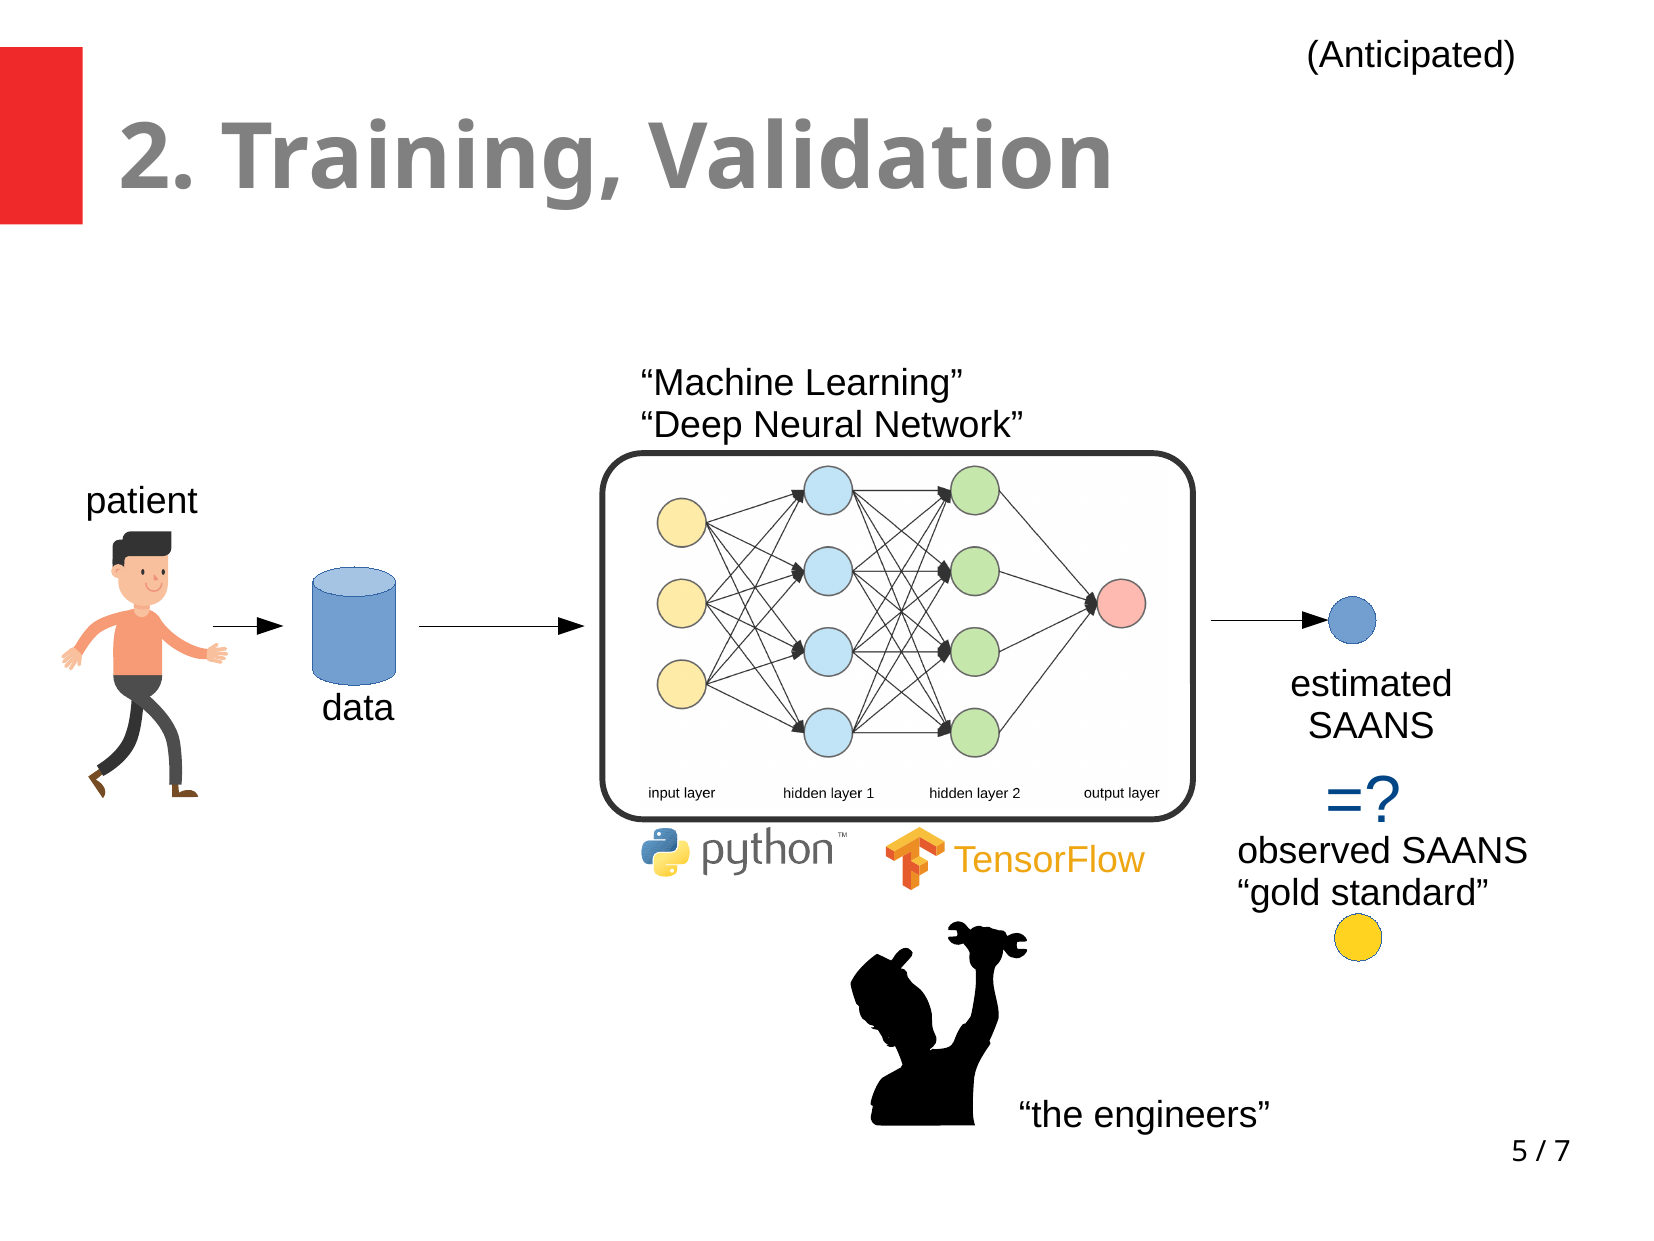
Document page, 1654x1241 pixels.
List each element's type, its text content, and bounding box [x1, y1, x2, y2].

picture [52, 490, 237, 839]
text_box “Machine Learning” “Deep Neural Network” [625, 354, 1158, 454]
picture [885, 827, 945, 891]
picture [638, 825, 864, 892]
text_box observed SAANS “gold standard” [1222, 822, 1571, 934]
text_box (Anticipated) [1192, 25, 1630, 83]
text_box estimated SAANS [1275, 655, 1468, 755]
picture [638, 460, 1170, 808]
text_box data [307, 679, 410, 736]
title 2. Training, Validation [118, 49, 1571, 257]
text_box patient [70, 472, 213, 530]
picture [850, 921, 1028, 1129]
text_box [312, 582, 396, 679]
text_box [1334, 934, 1382, 962]
text_box “the engineers” [1003, 1086, 1286, 1144]
text_box [1328, 596, 1377, 644]
text_box TensorFlow [938, 831, 1160, 888]
text_box =? [1311, 754, 1430, 844]
